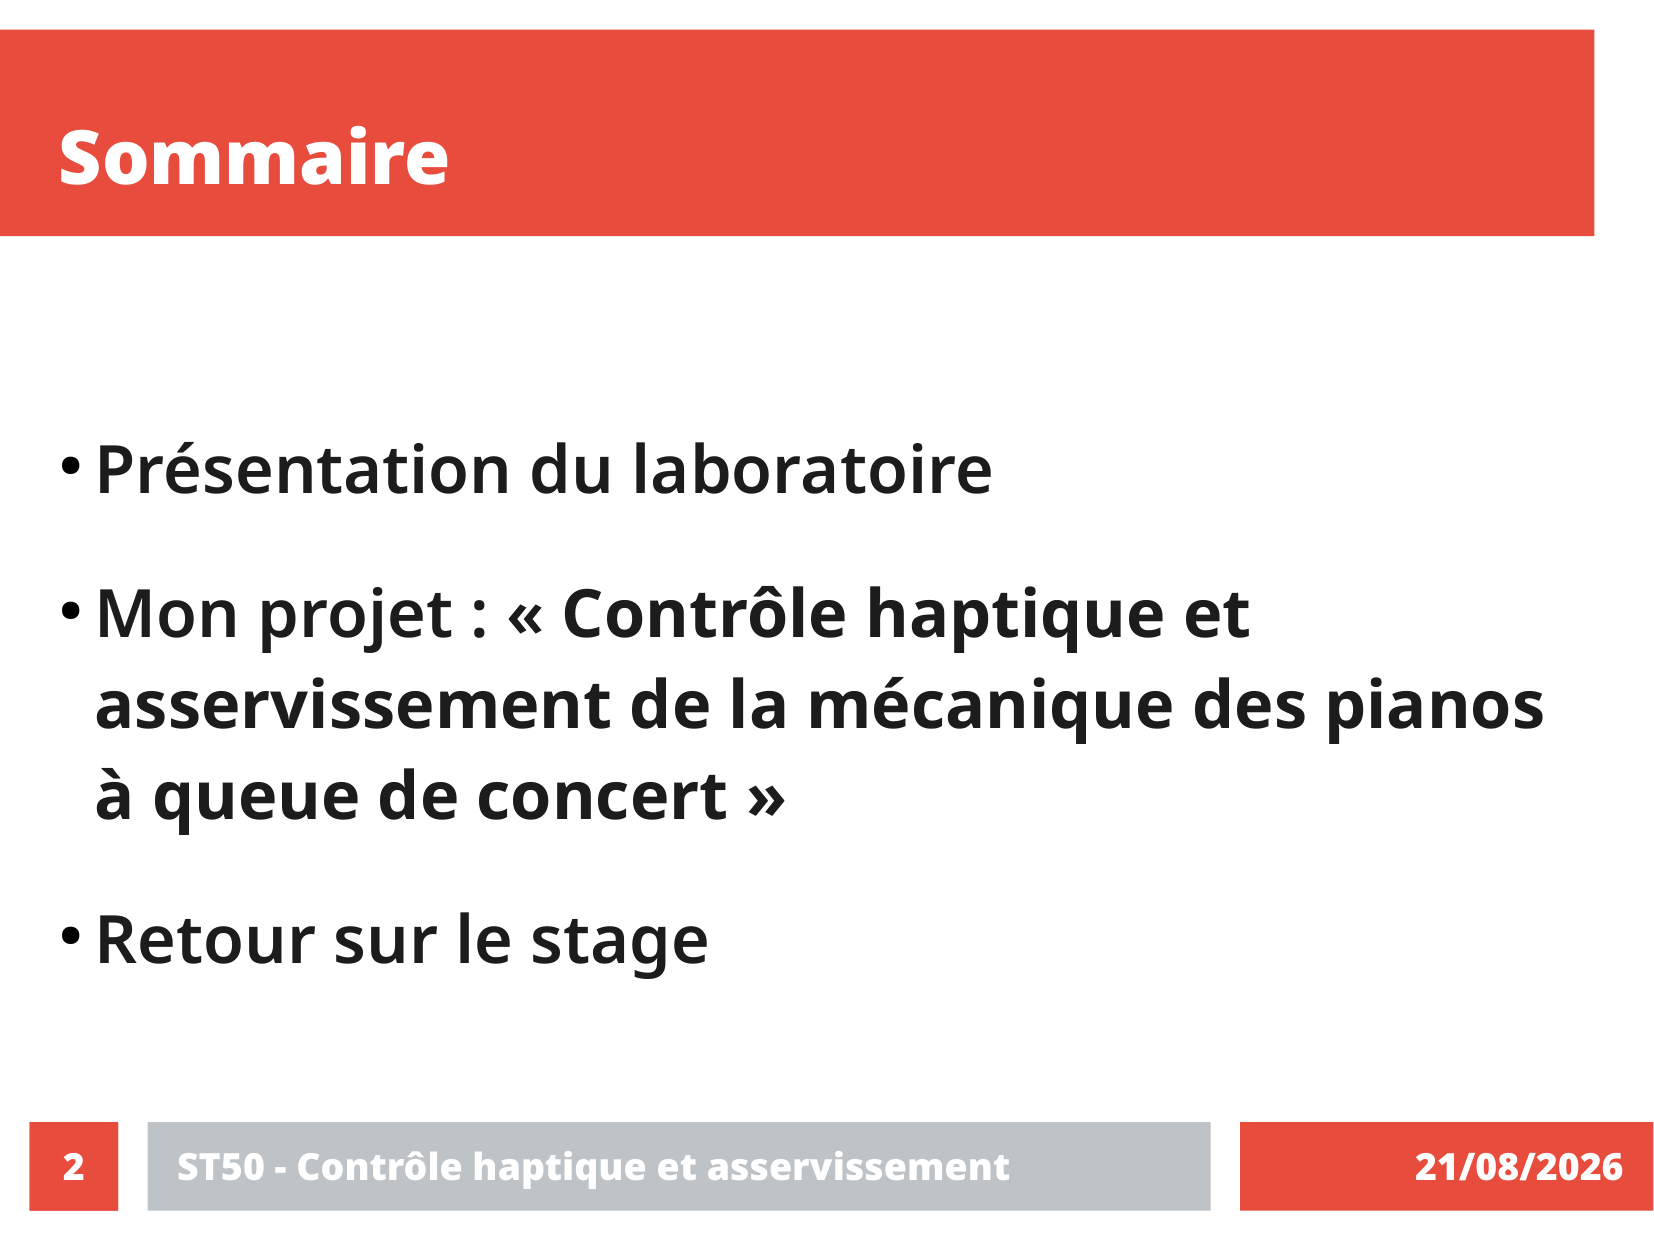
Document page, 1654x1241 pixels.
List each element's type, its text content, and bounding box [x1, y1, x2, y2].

title Sommaire [59, 59, 1595, 207]
list Présentation du laboratoire Mon projet : « Contrôle haptique et asservissement de la mécanique des pianos à queue de concert » Retour sur le stage [59, 324, 1565, 1093]
